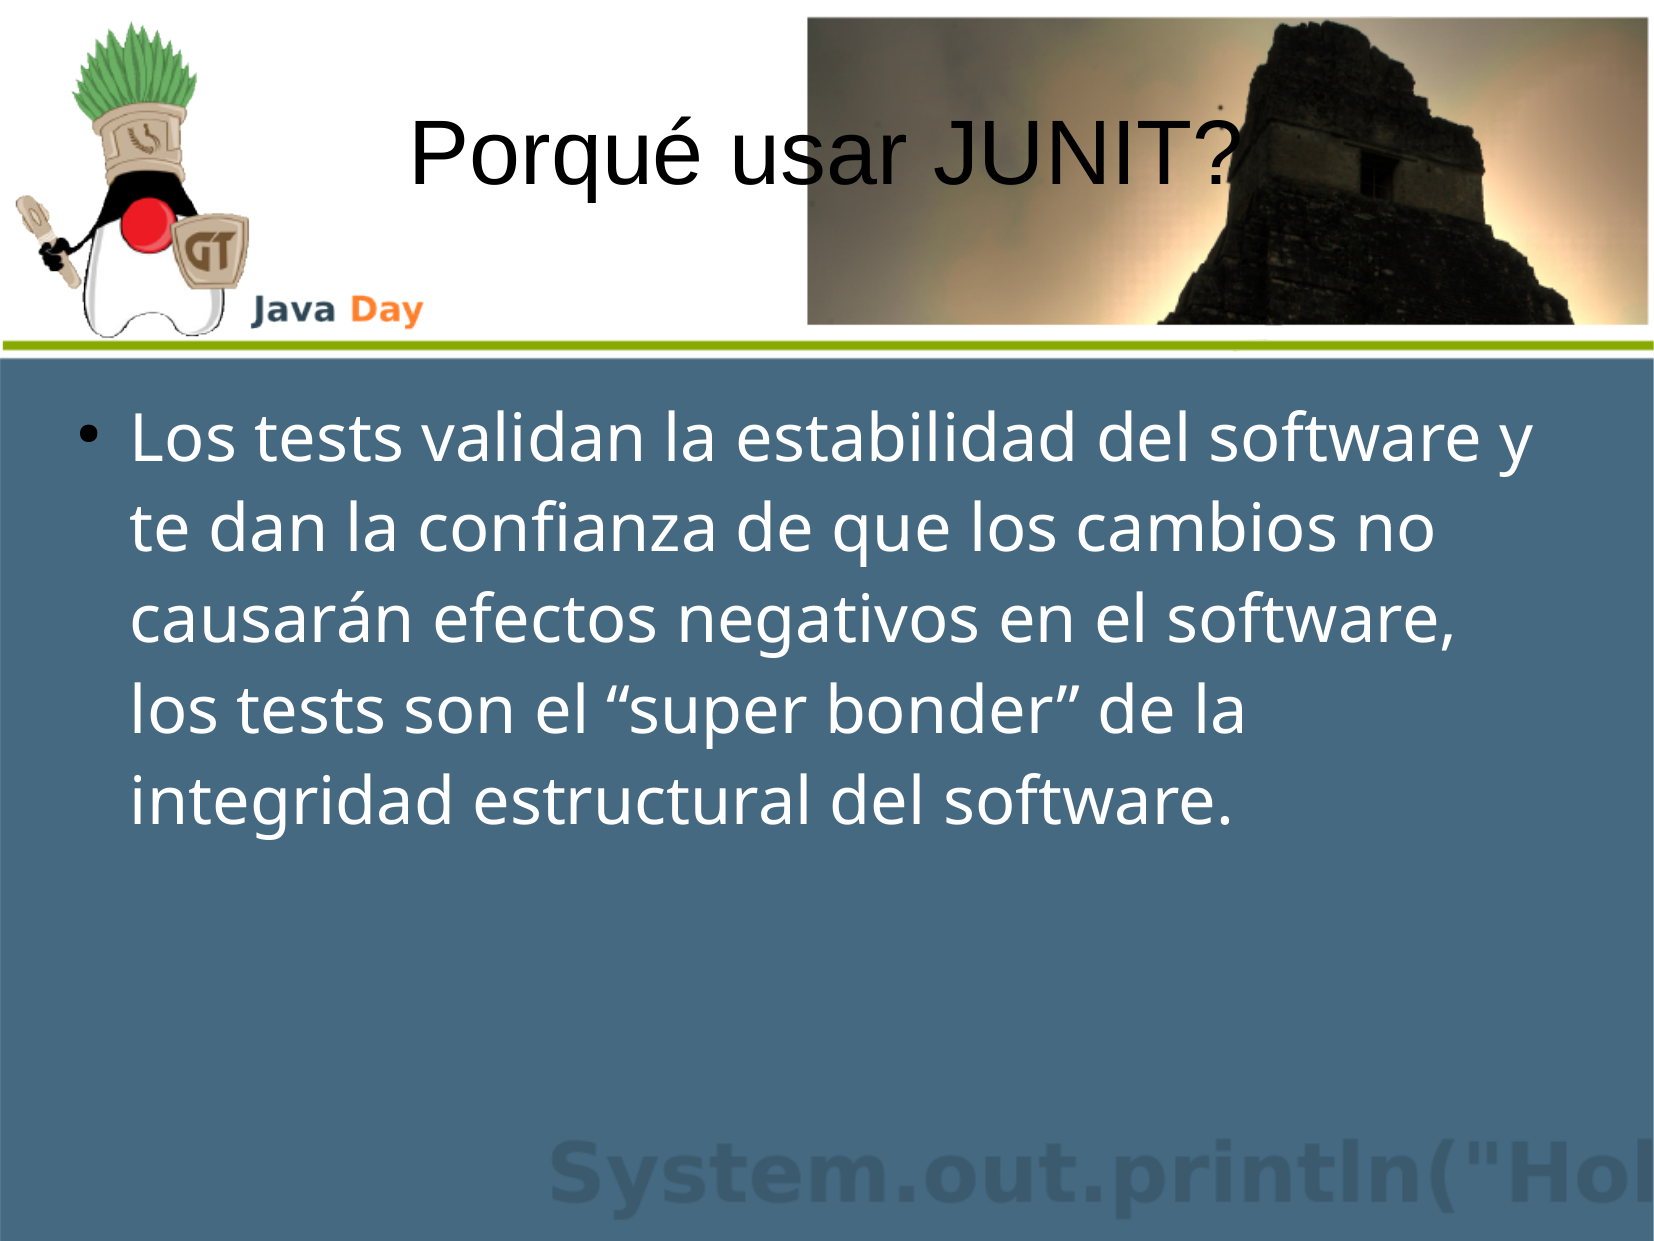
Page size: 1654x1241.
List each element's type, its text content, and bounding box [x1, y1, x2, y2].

title Porqué usar JUNIT? [82, 49, 1571, 257]
picture [0, 0, 1654, 1241]
list Los tests validan la estabilidad del software y te dan la confianza de que los cambios no causarán efectos negativos en el software, los tests son el “super bonder” de la integridad estructural del software. [59, 389, 1548, 1209]
